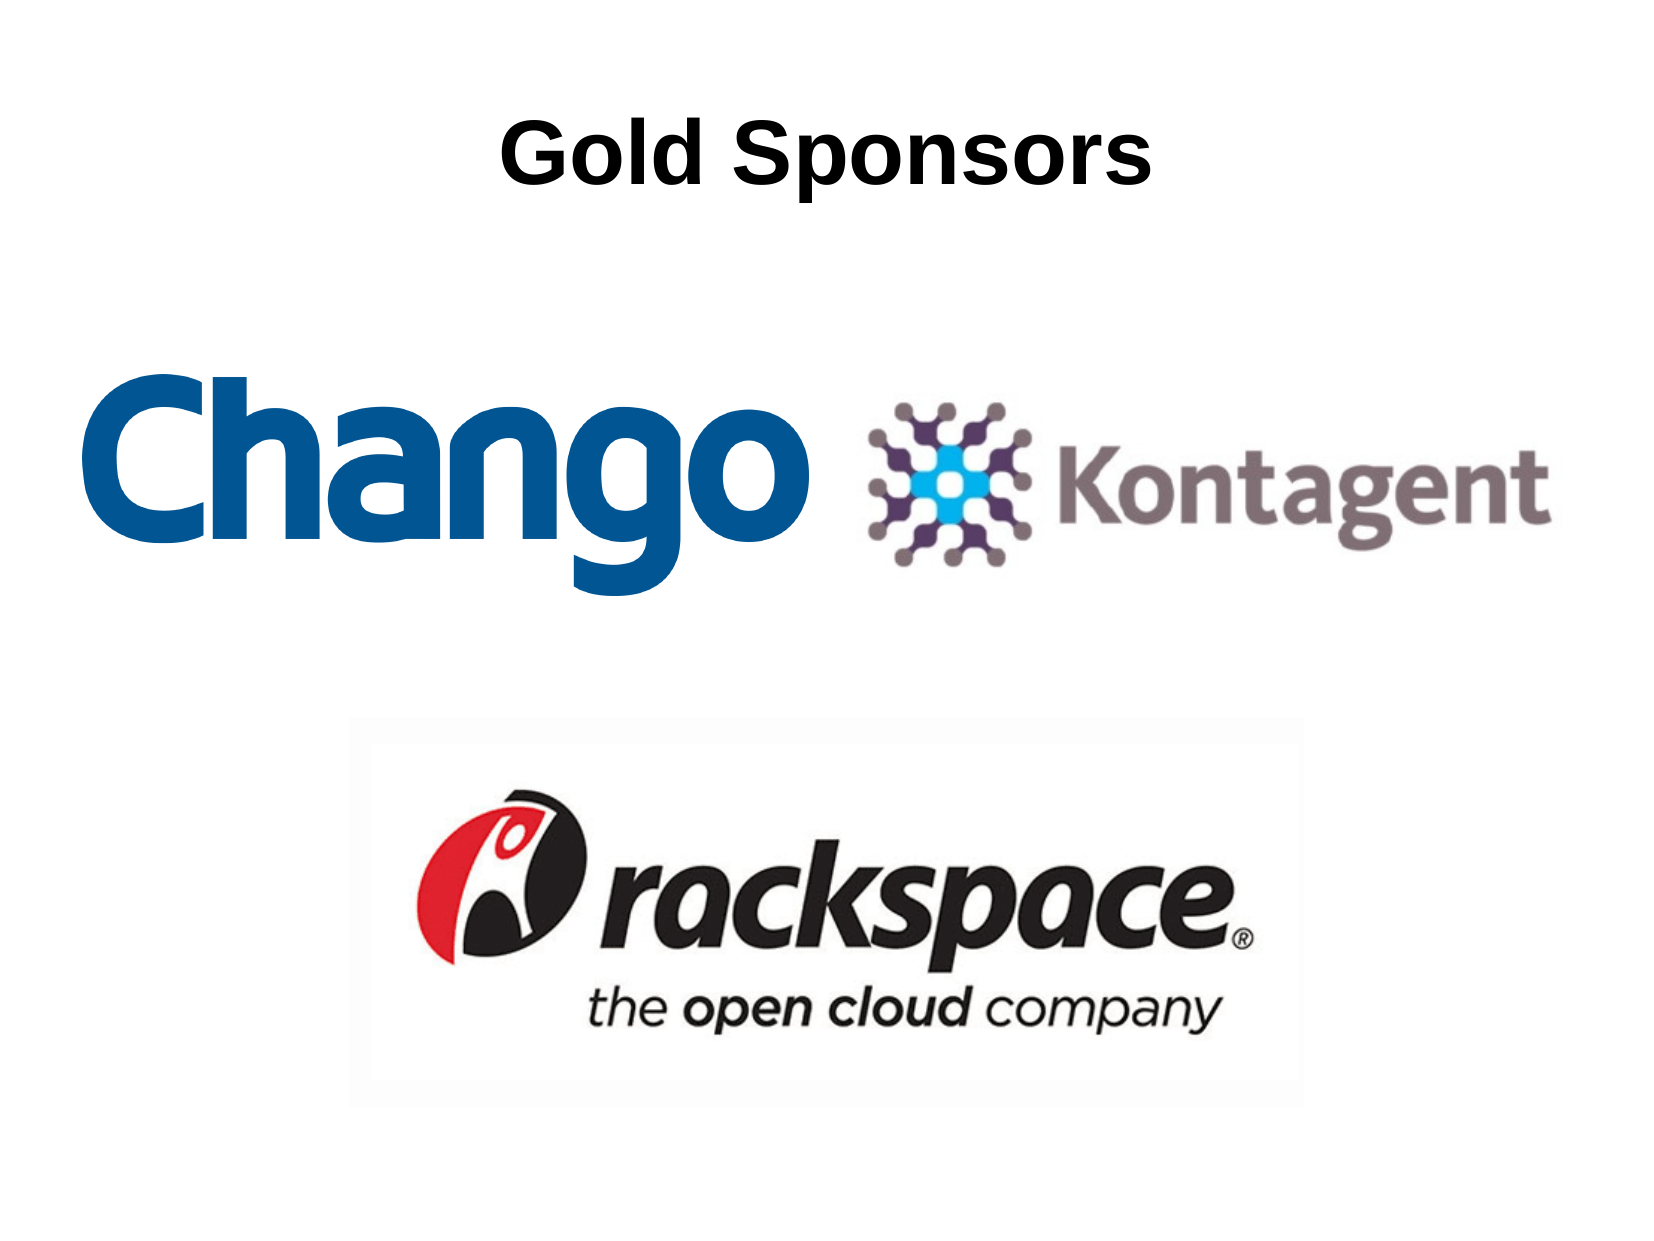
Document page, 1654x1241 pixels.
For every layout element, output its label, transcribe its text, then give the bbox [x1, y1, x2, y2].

picture [349, 717, 1304, 1109]
picture [82, 374, 809, 597]
picture [845, 381, 1572, 589]
title Gold Sponsors [82, 49, 1571, 257]
